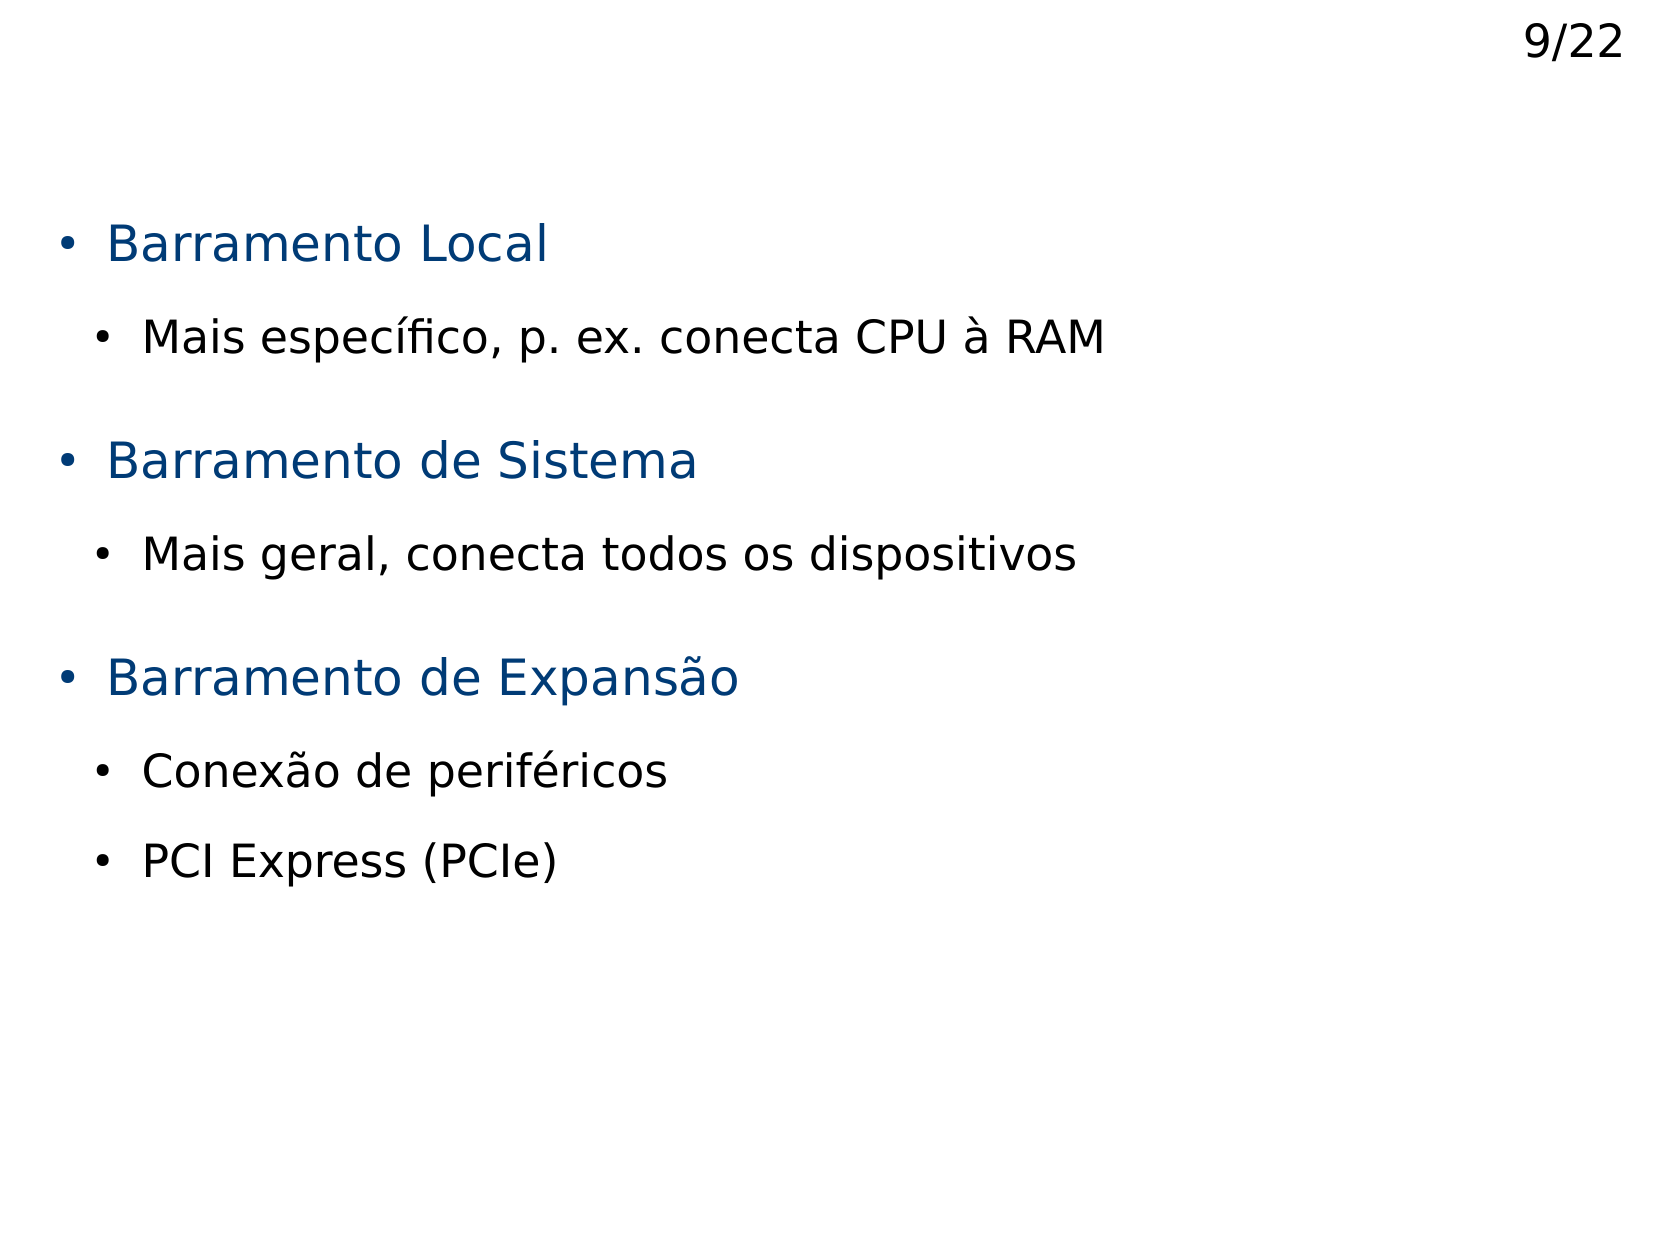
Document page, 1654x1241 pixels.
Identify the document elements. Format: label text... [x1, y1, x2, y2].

list Barramento Local Mais específico, p. ex. conecta CPU à RAM Barramento de Sistema Mais geral, conecta todos os dispositivos Barramento de Expansão Conexão de periféricos PCI Express (PCIe) [59, 206, 1625, 1211]
